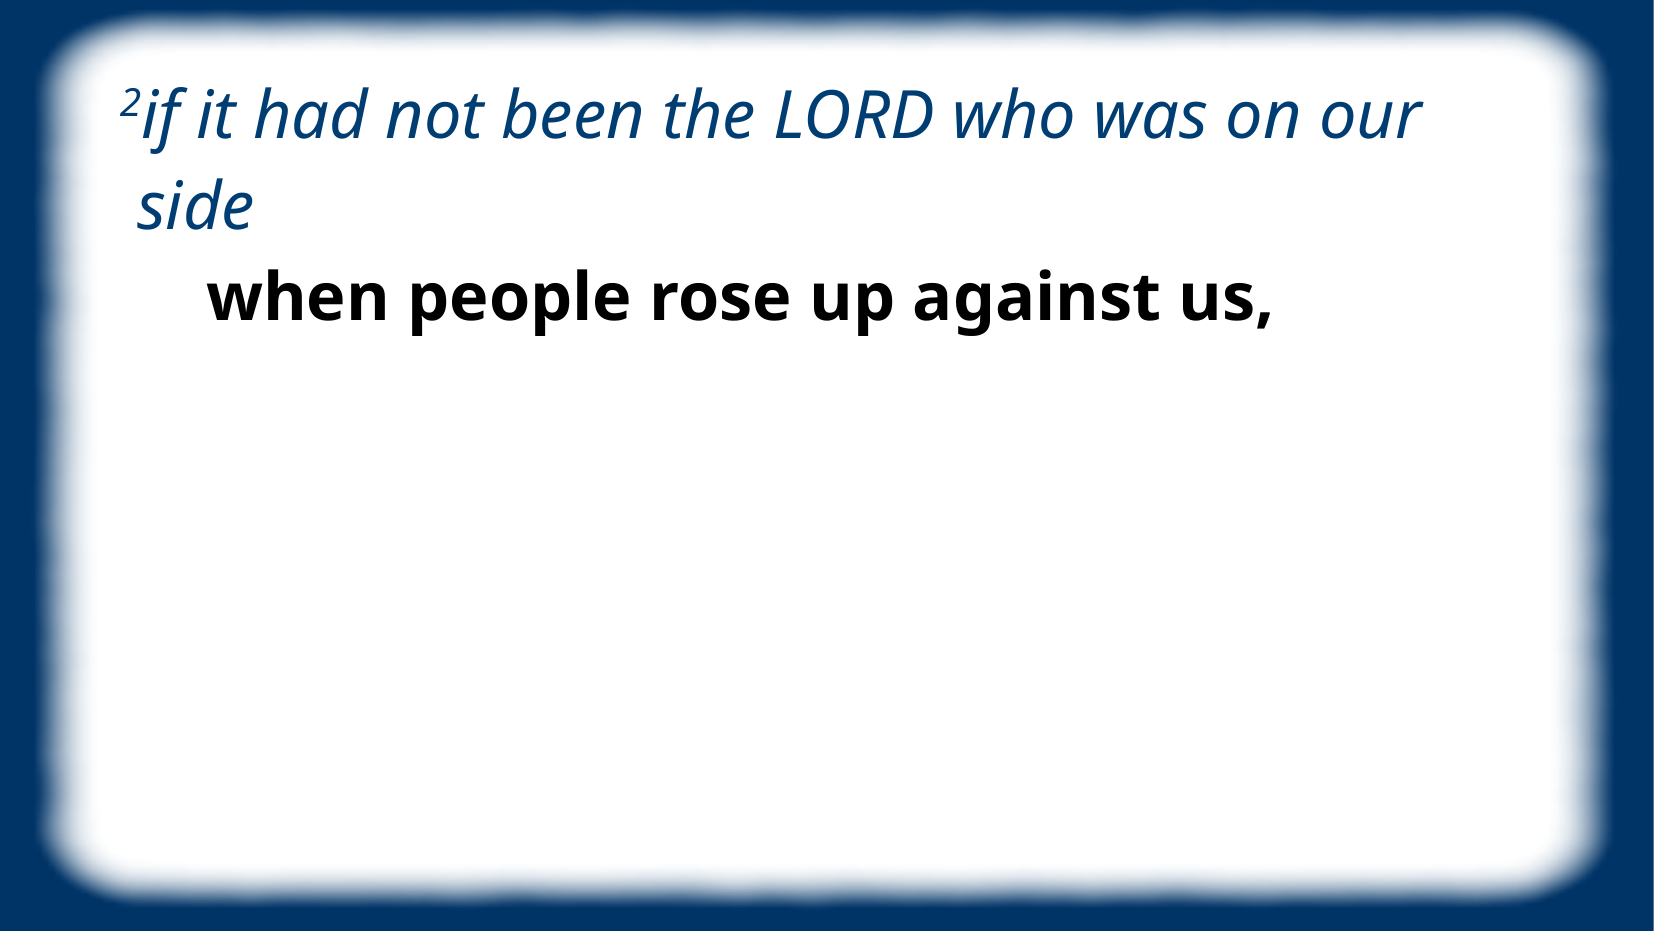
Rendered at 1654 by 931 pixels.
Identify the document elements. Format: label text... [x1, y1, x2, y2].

text_box 2if it had not been the LORD who was on our side when people rose up against us, [105, 60, 1546, 342]
picture [0, 0, 1654, 931]
